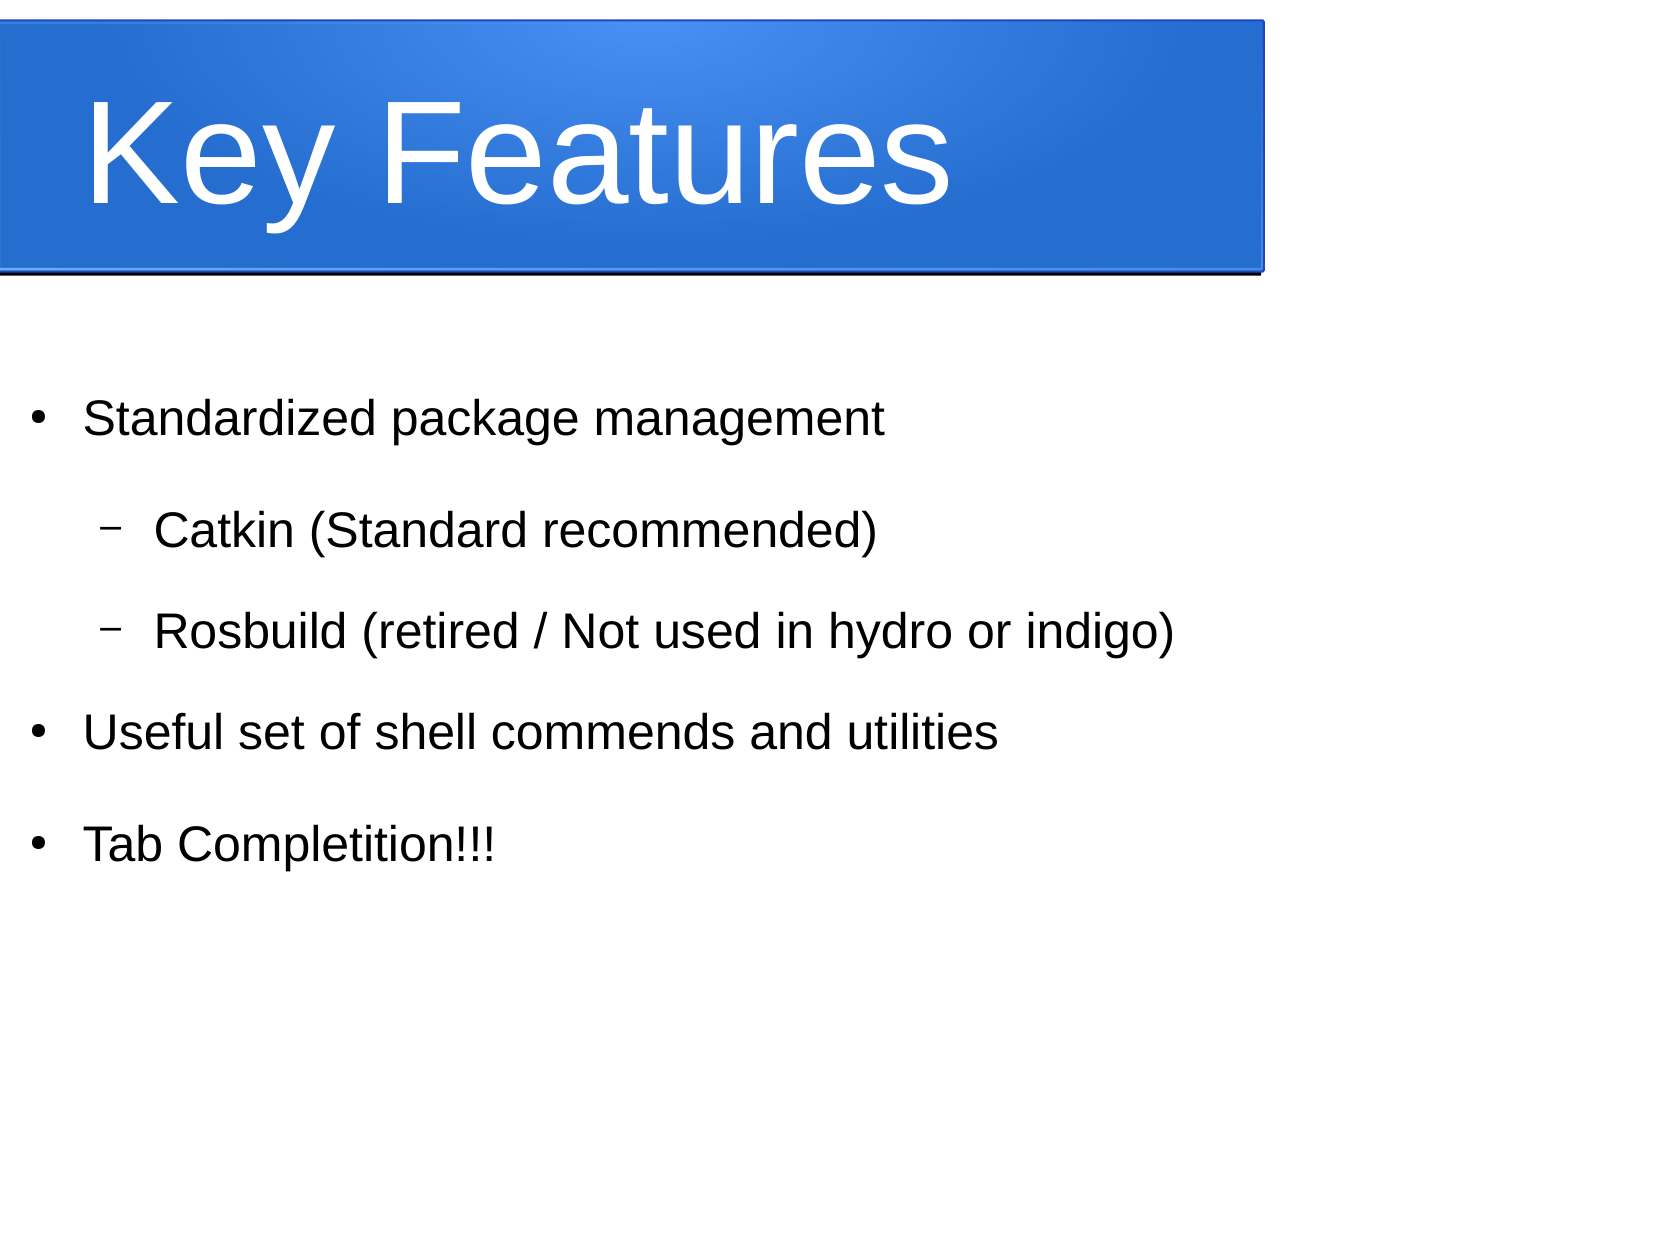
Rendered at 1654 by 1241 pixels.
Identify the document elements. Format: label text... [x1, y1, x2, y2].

title Key Features [82, 49, 1250, 257]
list Standardized package management Catkin (Standard recommended) Rosbuild (retired / Not used in hydro or indigo) Useful set of shell commends and utilities Tab Completition!!! [11, 390, 1501, 990]
